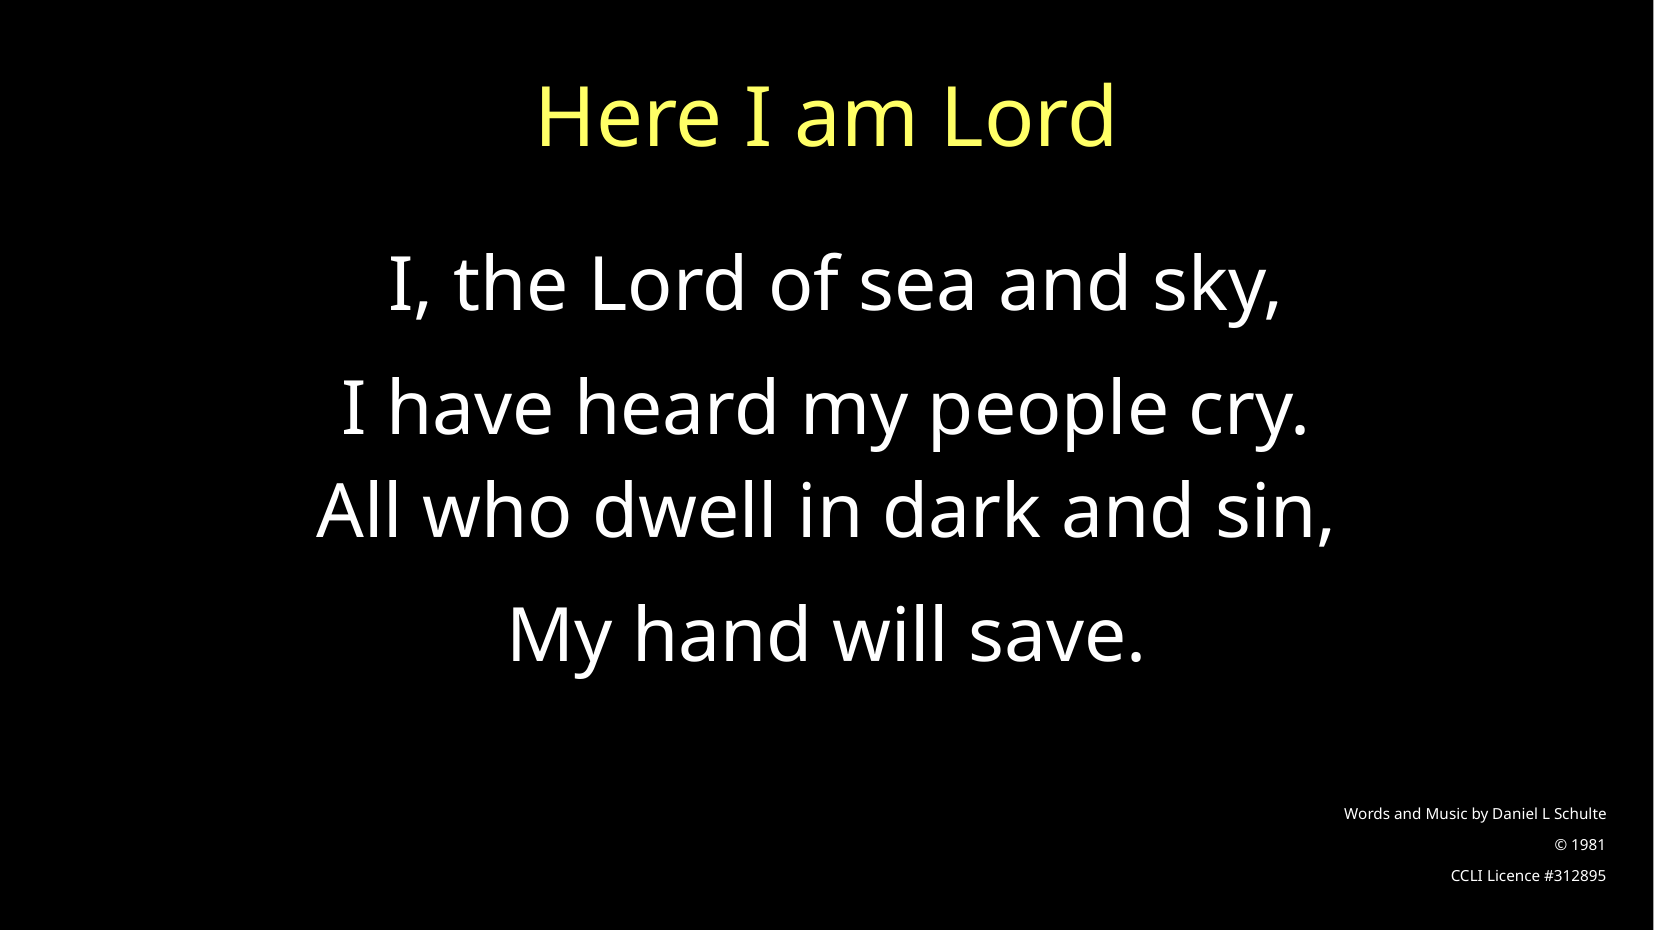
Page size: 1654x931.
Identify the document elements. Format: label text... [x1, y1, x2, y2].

list I, the Lord of sea and sky, I have heard my people cry. All who dwell in dark and sin, My hand will save. [0, 230, 1654, 770]
text_box Words and Music by Daniel L Schulte © 1981 CCLI Licence #312895 [35, 803, 1607, 886]
title Here I am Lord [0, 37, 1654, 193]
